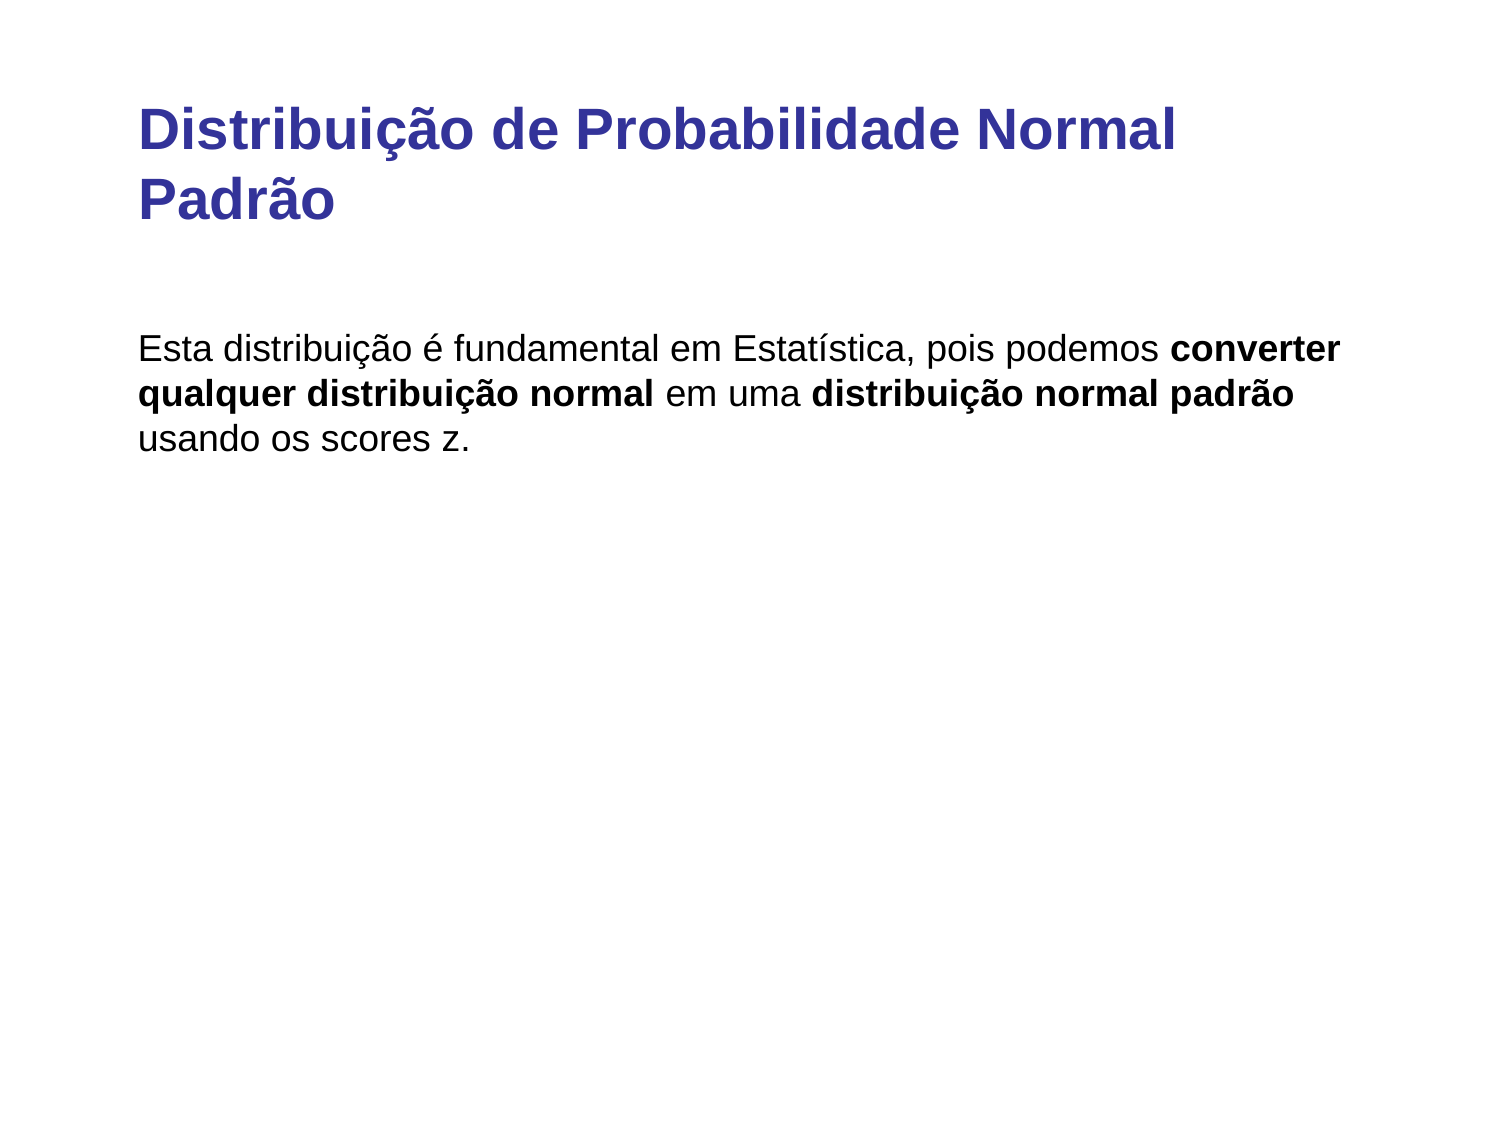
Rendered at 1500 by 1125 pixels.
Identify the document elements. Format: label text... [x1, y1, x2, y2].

text_box Distribuição de Probabilidade Normal Padrão [123, 83, 1400, 255]
text_box Esta distribuição é fundamental em Estatística, pois podemos converter qualquer distribuição normal em uma distribuição normal padrão usando os scores z. [123, 316, 1366, 480]
